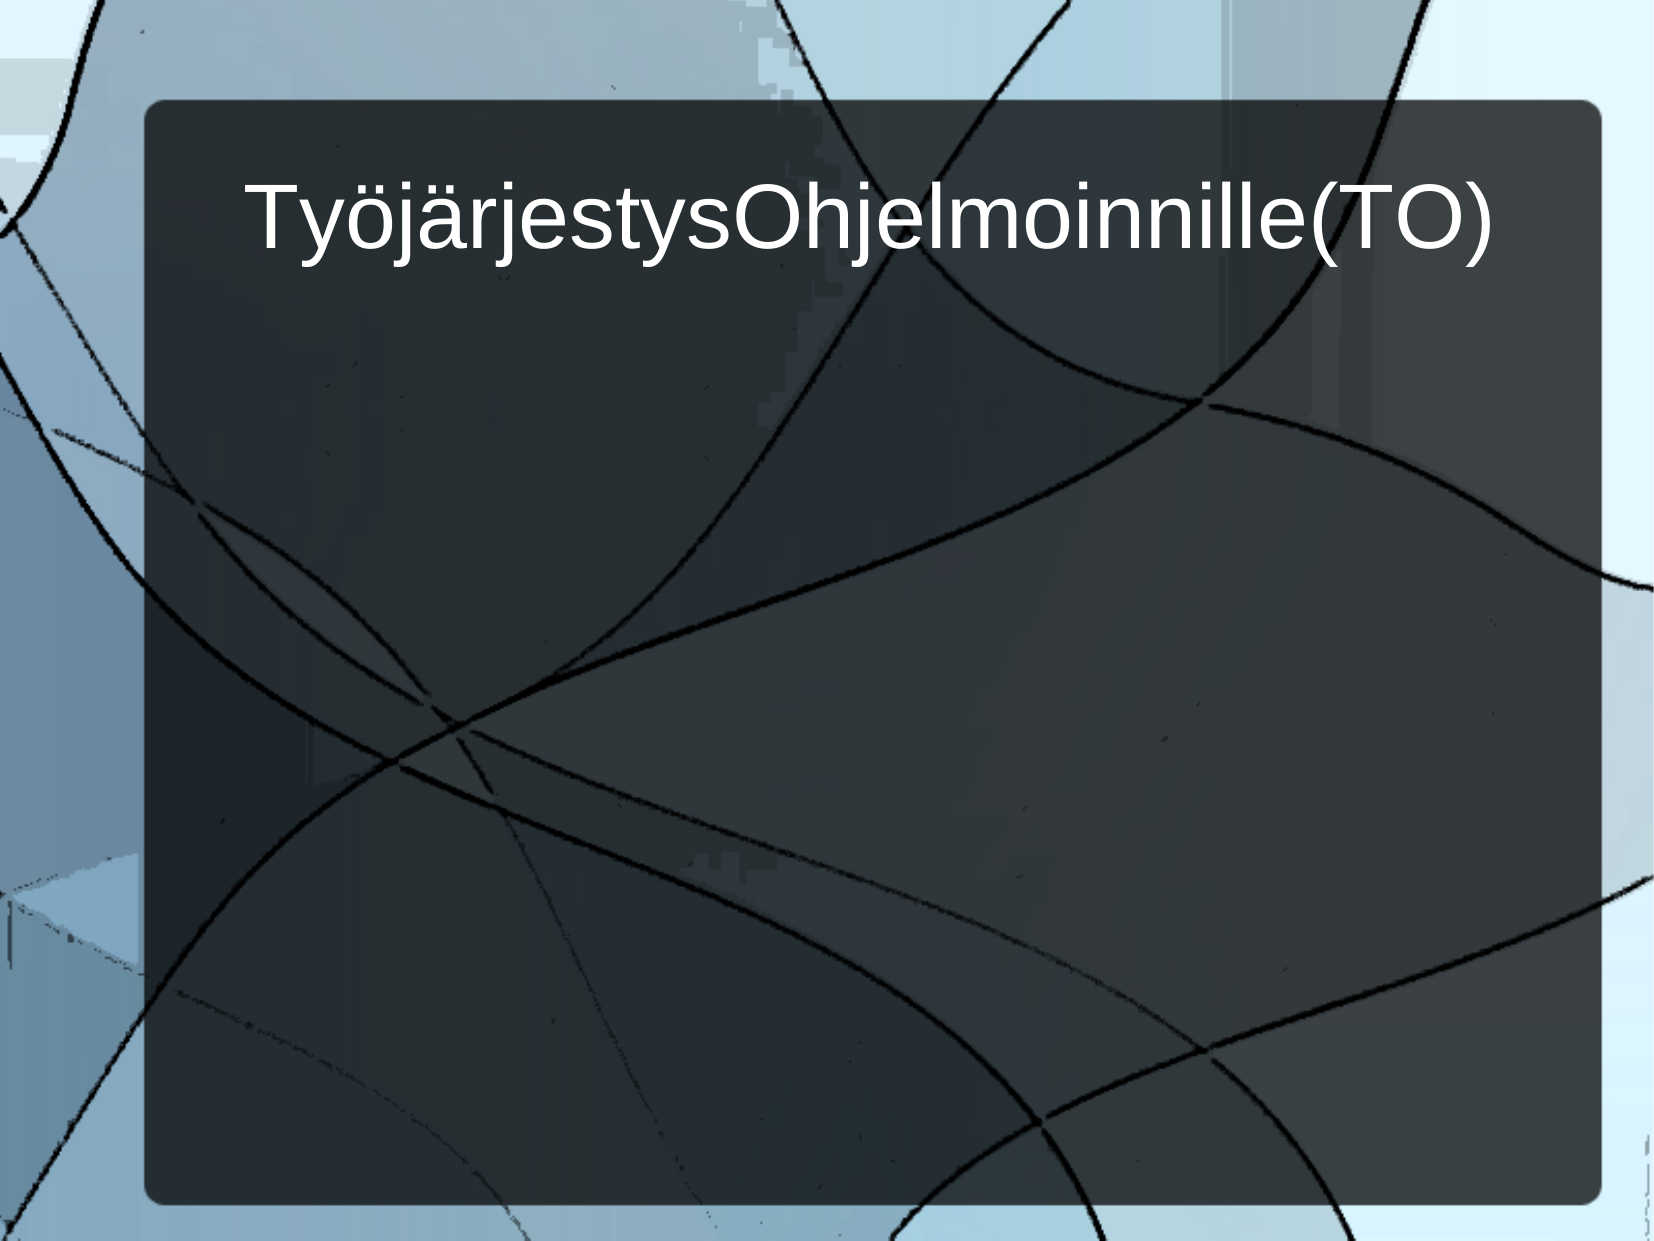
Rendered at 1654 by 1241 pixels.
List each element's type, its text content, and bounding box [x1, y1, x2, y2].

title TyöjärjestysOhjelmoinnille(TO) [159, 108, 1583, 325]
picture [0, 0, 1654, 1241]
